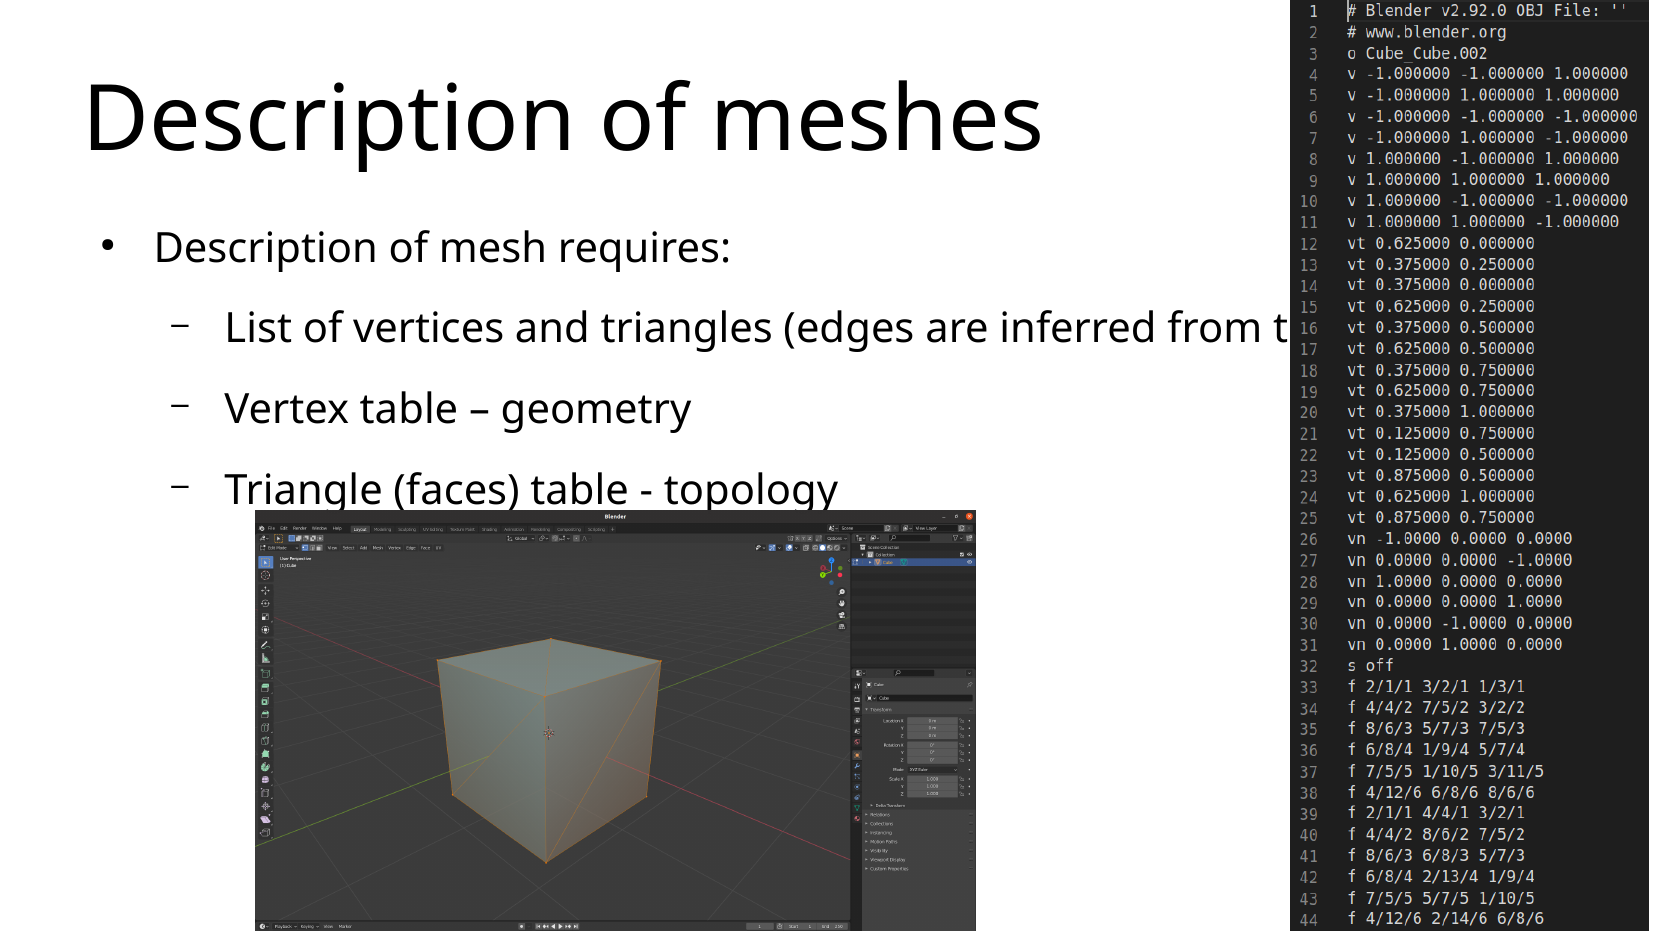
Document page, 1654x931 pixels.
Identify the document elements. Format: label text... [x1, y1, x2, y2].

picture [1290, 0, 1649, 931]
picture [255, 510, 976, 931]
title Description of meshes [82, 37, 1290, 193]
list Description of mesh requires: List of vertices and triangles (edges are inferred from triangles) Vertex table – geometry Triangle (faces) table - topology [82, 217, 1290, 758]
